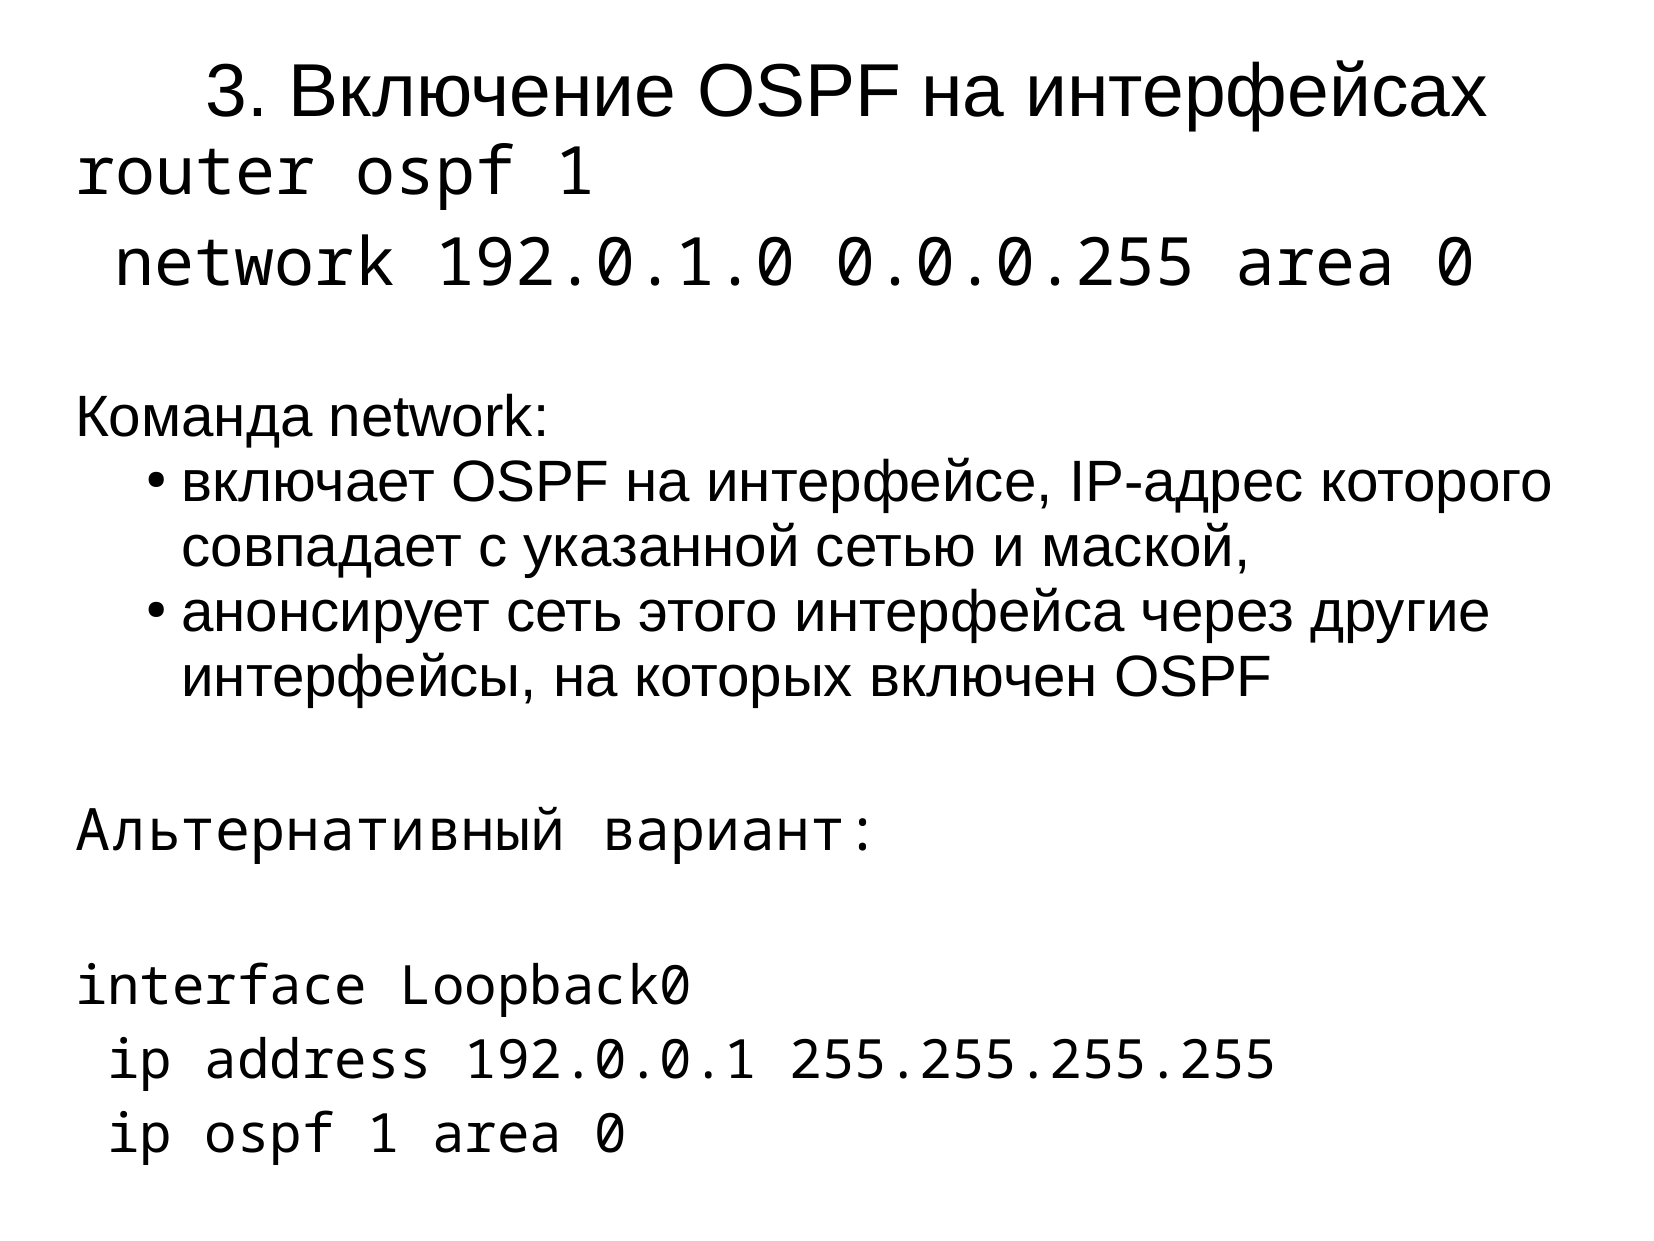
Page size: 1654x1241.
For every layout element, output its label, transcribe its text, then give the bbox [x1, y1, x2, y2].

text_box router ospf 1 network 192.0.1.0 0.0.0.255 area 0 Команда network: включает OSPF на интерфейсе, IP-адрес которого совпадает с указанной сетью и маской, анонсирует сеть этого интерфейса через другие интерфейсы, на которых включен OSPF Альтернативный вариант: interface Loopback0 ip address 192.0.0.1 255.255.255.255 ip ospf 1 area 0 [75, 187, 1613, 1104]
title 3. Включение OSPF на интерфейсах [82, 48, 1613, 133]
